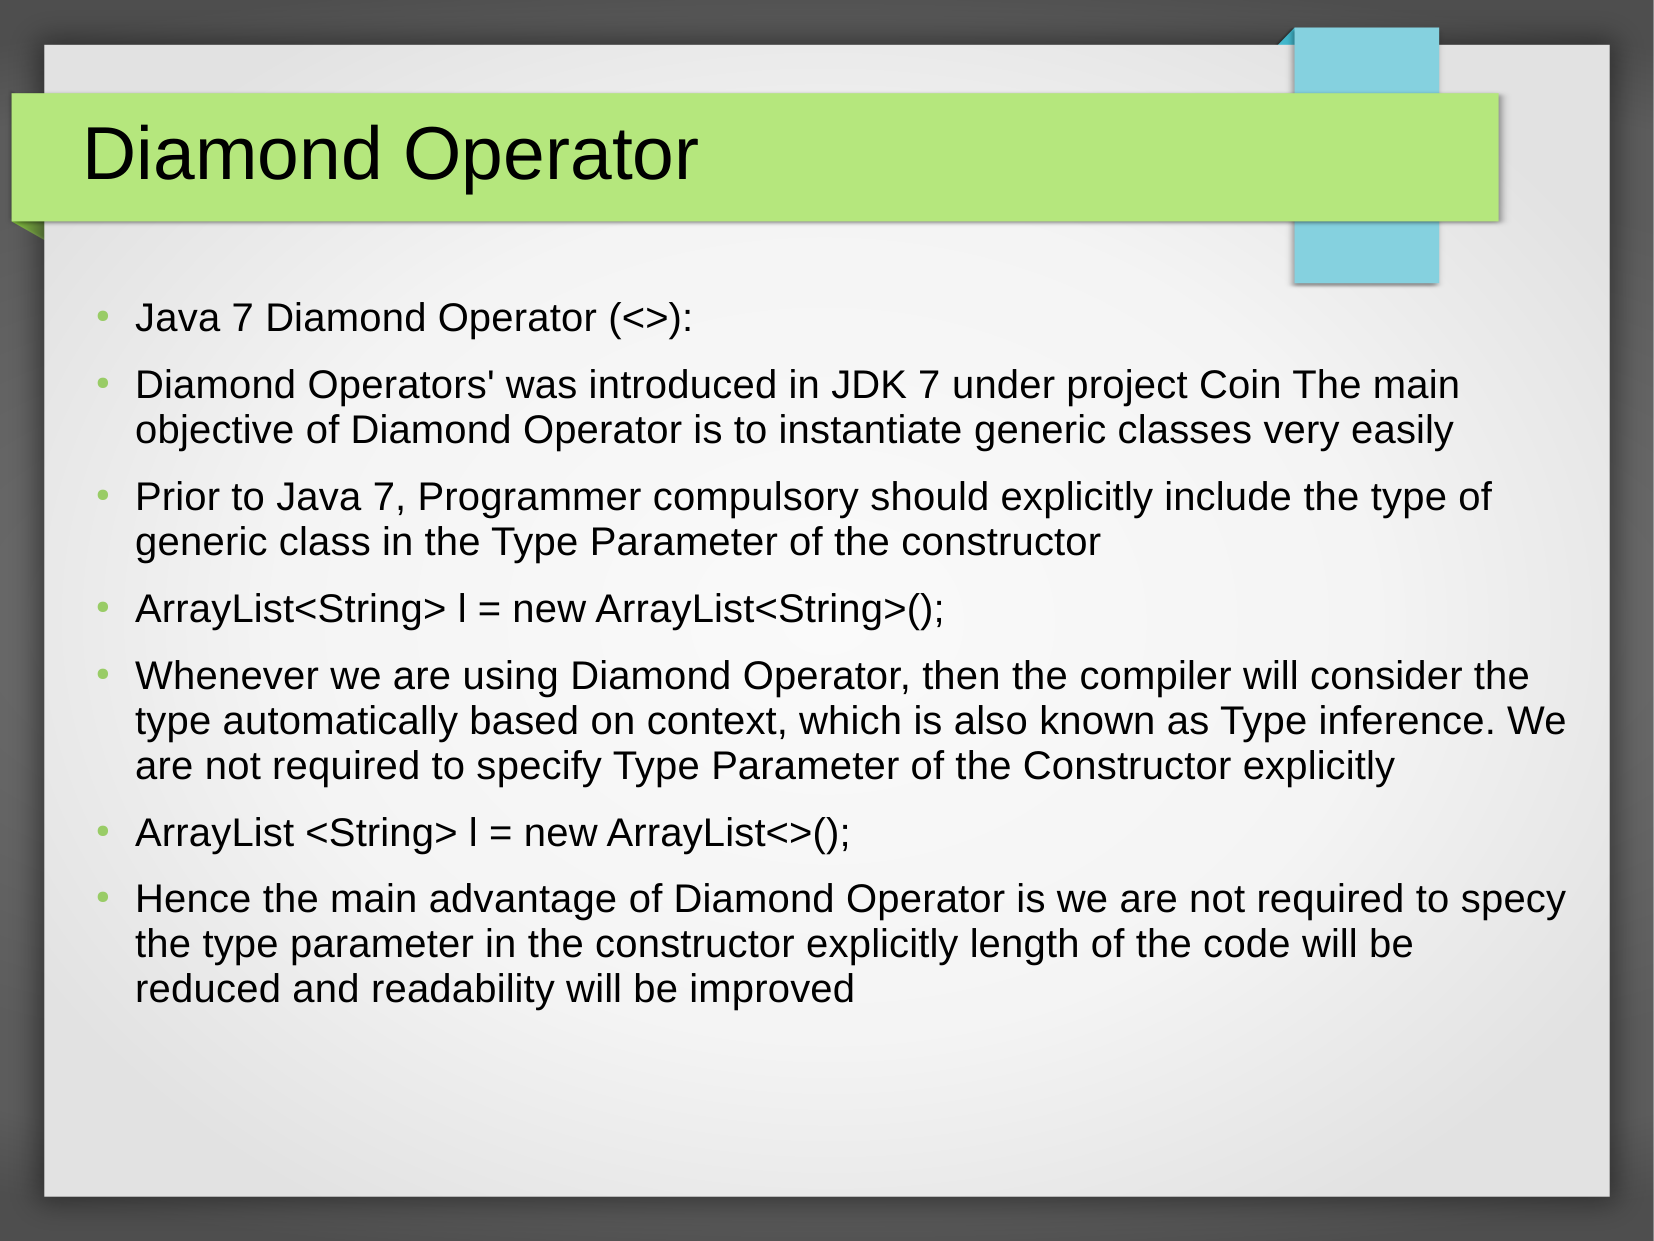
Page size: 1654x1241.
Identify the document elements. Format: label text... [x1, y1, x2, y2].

picture [0, 0, 1654, 1241]
list Java 7 Diamond Operator (<>): Diamond Operators' was introduced in JDK 7 under project Coin The main objective of Diamond Operator is to instantiate generic classes very easily Prior to Java 7, Programmer compulsory should explicitly include the type of generic class in the Type Parameter of the constructor ArrayList<String> l = new ArrayList<String>(); Whenever we are using Diamond Operator, then the compiler will consider the type automatically based on context, which is also known as Type inference. We are not required to specify Type Parameter of the Constructor explicitly ArrayList <String> l = new ArrayList<>(); Hence the main advantage of Diamond Operator is we are not required to specy the type parameter in the constructor explicitly length of the code will be reduced and readability will be improved [82, 295, 1571, 1015]
title Diamond Operator [82, 27, 1264, 280]
